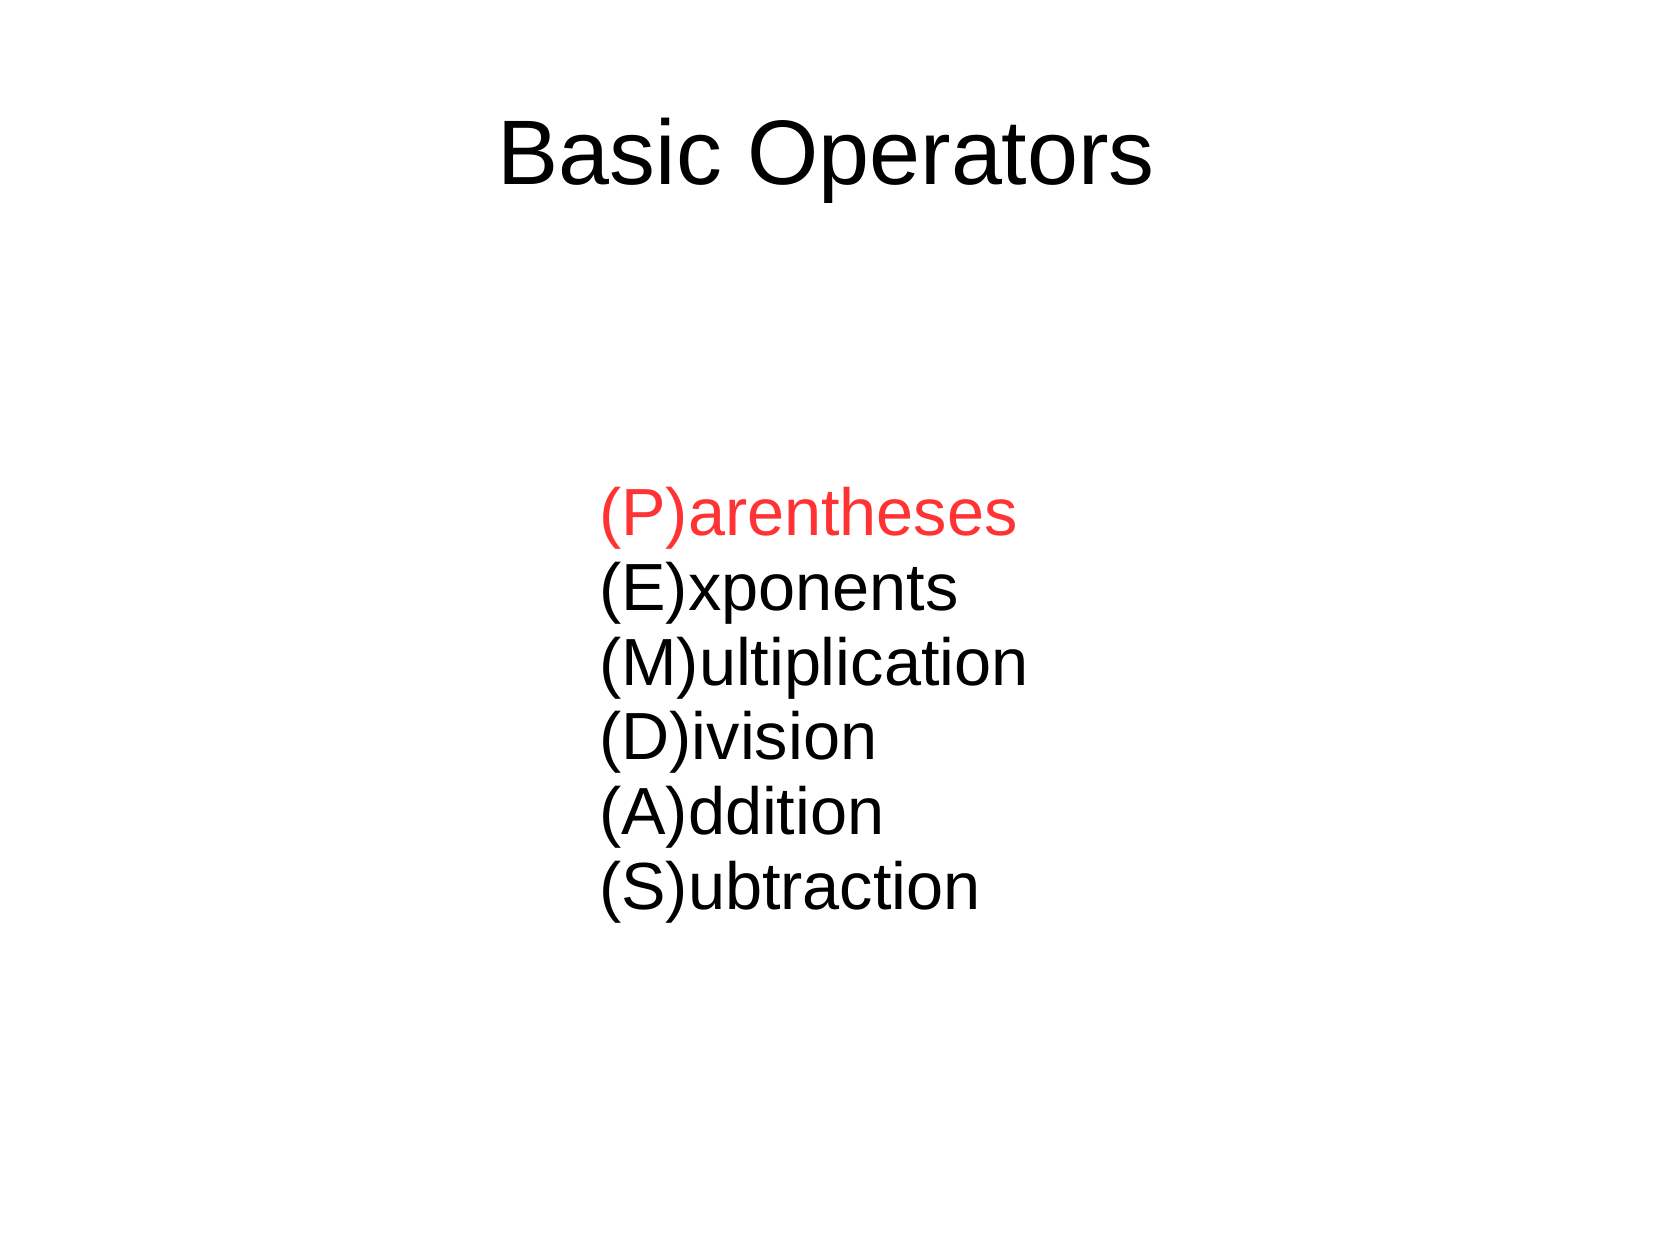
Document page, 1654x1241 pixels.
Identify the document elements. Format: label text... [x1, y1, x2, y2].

title Basic Operators [82, 49, 1571, 250]
subtitle (P)arentheses (E)xponents (M)ultiplication (D)ivision (A)ddition (S)ubtraction [82, 250, 1571, 1149]
